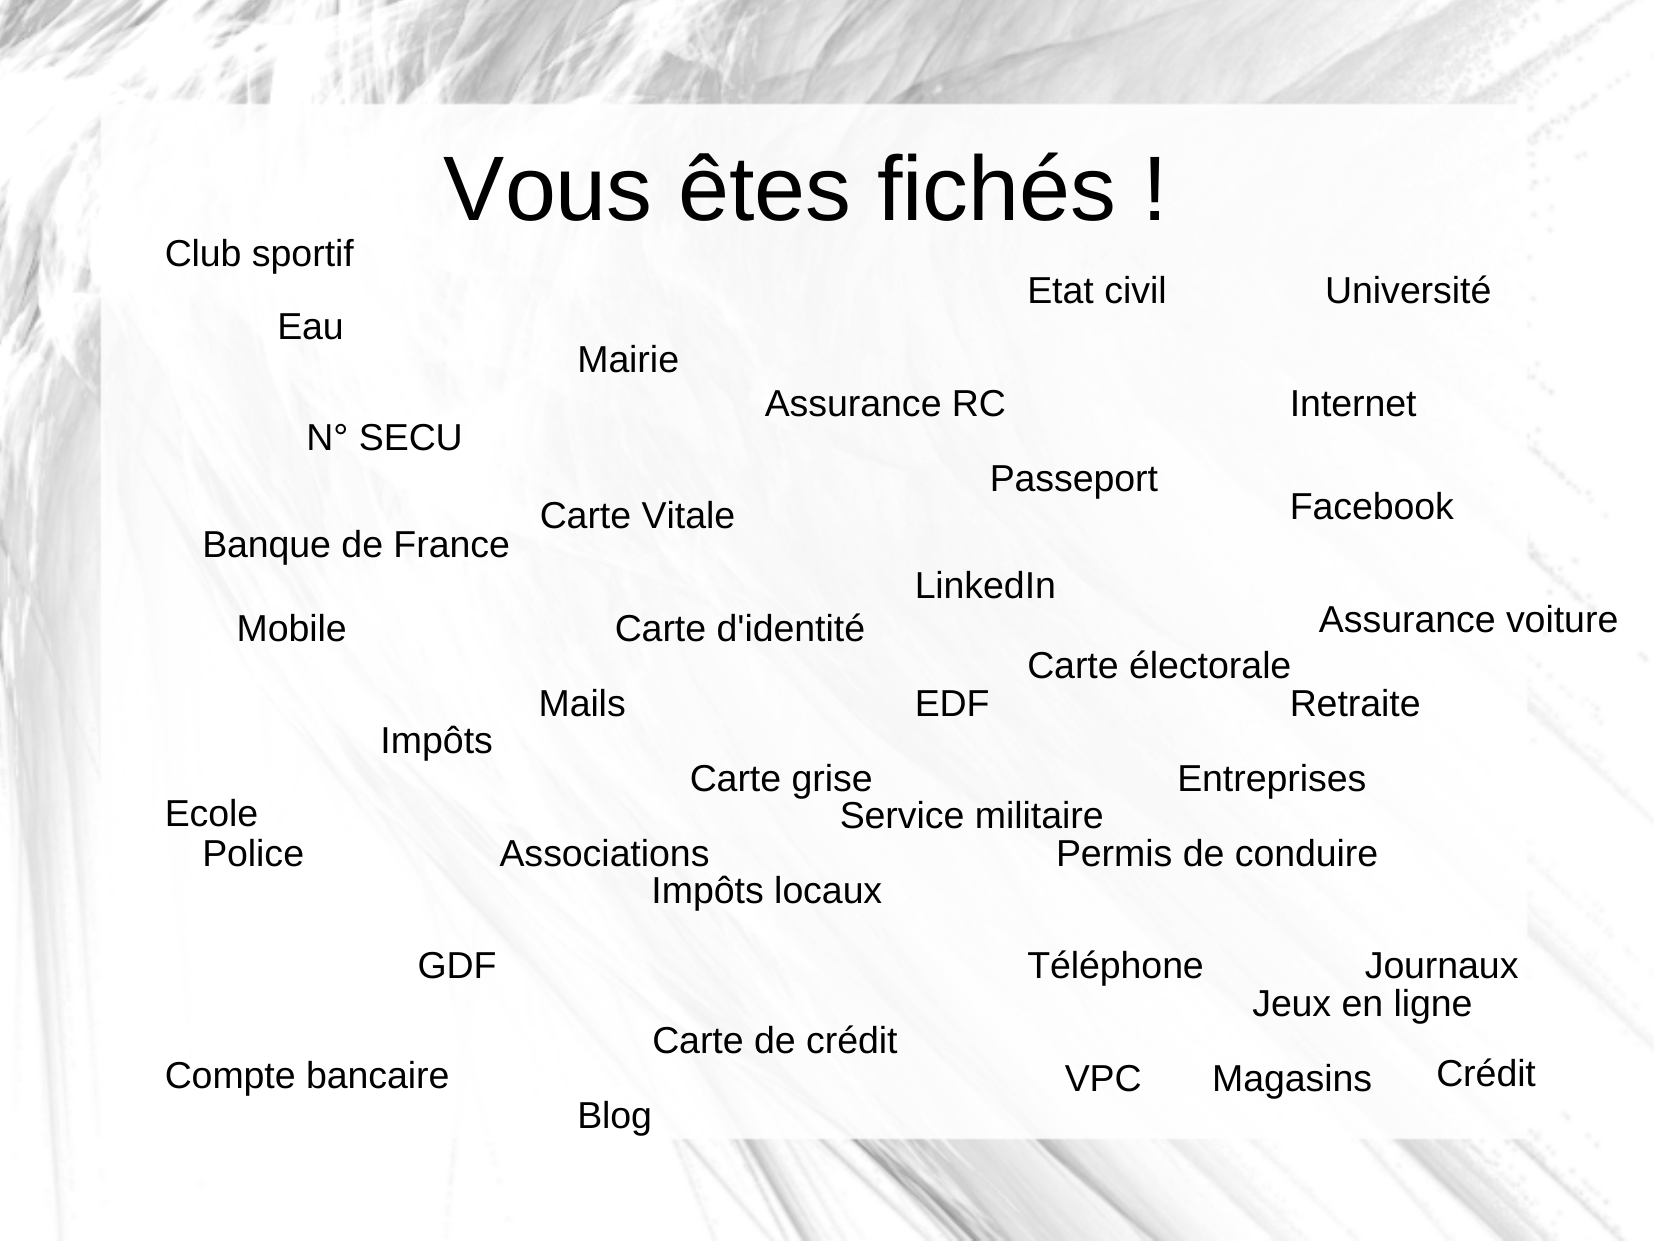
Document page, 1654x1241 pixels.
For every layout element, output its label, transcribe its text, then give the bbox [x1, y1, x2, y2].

text_box Journaux [1350, 937, 1534, 995]
text_box Impôts locaux [636, 862, 898, 920]
text_box VPC [1050, 1050, 1157, 1107]
title Vous êtes fichés ! [112, 112, 1501, 266]
text_box N° SECU [291, 408, 479, 466]
text_box Magasins [1197, 1050, 1388, 1107]
text_box Mails [523, 675, 641, 732]
text_box Jeux en ligne [1237, 975, 1489, 1101]
text_box GDF [402, 937, 512, 995]
text_box Impôts [365, 712, 508, 770]
text_box Internet [1275, 375, 1432, 432]
text_box Carte grise [675, 750, 889, 807]
text_box Mairie [562, 330, 695, 388]
text_box Téléphone [1012, 937, 1220, 995]
text_box Permis de conduire [1120, 825, 1394, 882]
text_box Etat civil [1012, 262, 1182, 320]
text_box Assurance voiture [1304, 591, 1635, 649]
text_box Carte électorale [1012, 636, 1307, 694]
text_box Blog [562, 1087, 668, 1145]
text_box Assurance RC [750, 375, 1022, 432]
text_box Eau [262, 297, 359, 355]
text_box Facebook [1275, 478, 1470, 536]
text_box Entreprises [1162, 750, 1382, 807]
text_box Université [1310, 262, 1507, 320]
text_box Crédit [1421, 1045, 1552, 1103]
text_box Mobile [221, 600, 363, 657]
text_box Retraite [1275, 675, 1436, 732]
text_box Carte d'identité [600, 600, 881, 657]
text_box Carte Vitale [525, 487, 750, 545]
text_box Passeport [975, 450, 1174, 507]
text_box Ecole [150, 784, 274, 842]
text_box Associations [484, 825, 725, 882]
text_box Compte bancaire [150, 1047, 466, 1105]
text_box Carte de crédit [637, 1012, 914, 1070]
text_box EDF [900, 675, 1005, 732]
picture [0, 0, 1654, 1241]
text_box Service militaire [825, 787, 1120, 882]
text_box Banque de France [187, 515, 526, 573]
text_box Club sportif [150, 225, 370, 282]
text_box LinkedIn [900, 556, 1072, 614]
text_box Police [187, 825, 320, 882]
